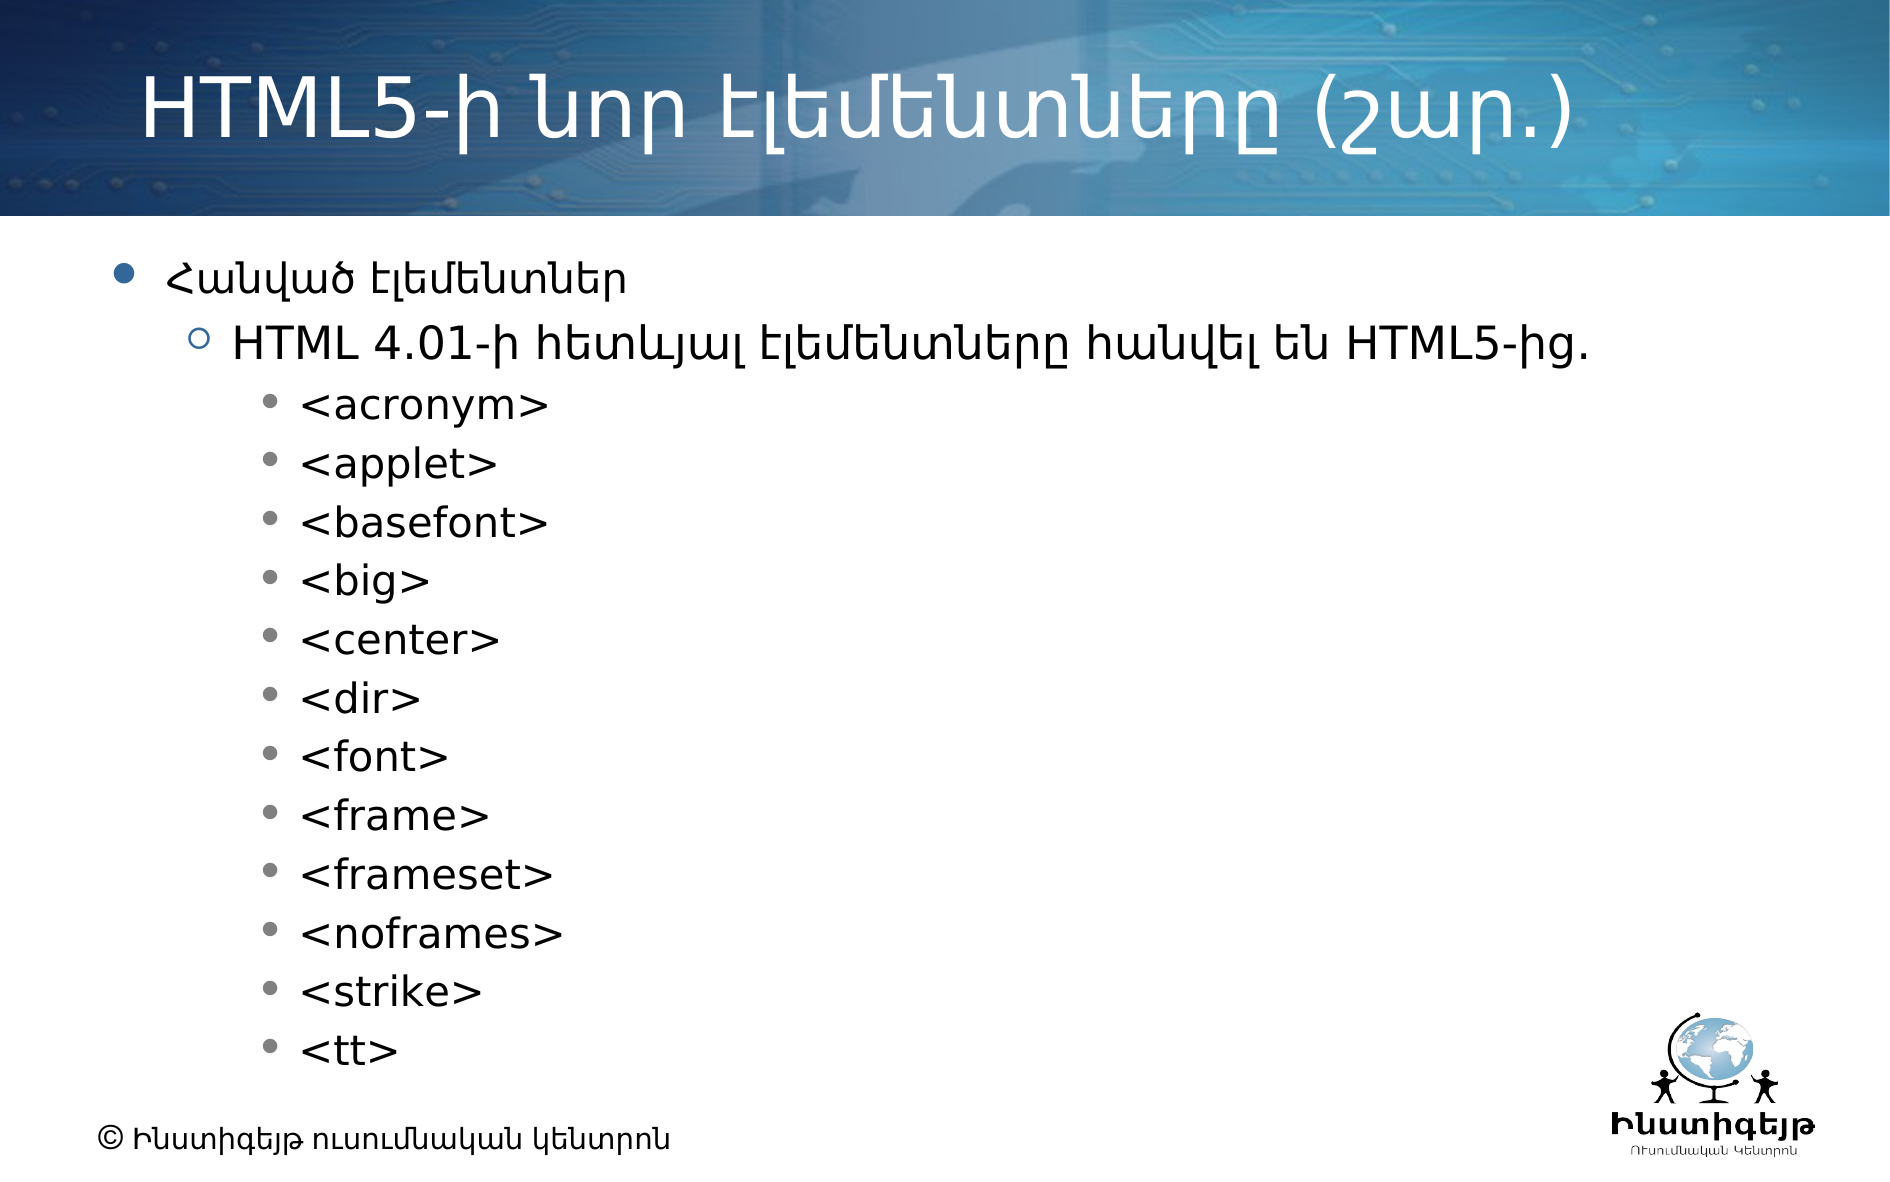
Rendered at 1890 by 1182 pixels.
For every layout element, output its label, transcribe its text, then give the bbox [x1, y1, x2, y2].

picture [1612, 1012, 1815, 1157]
picture [0, 0, 1890, 216]
list Հանված էլեմենտներ HTML 4.01-ի հետևյալ էլեմենտները հանվել են HTML5-ից․ <acronym> <applet> <basefont> <big> <center> <dir> <font> <frame> <frameset> <noframes> <strike> <tt> [110, 258, 1801, 288]
